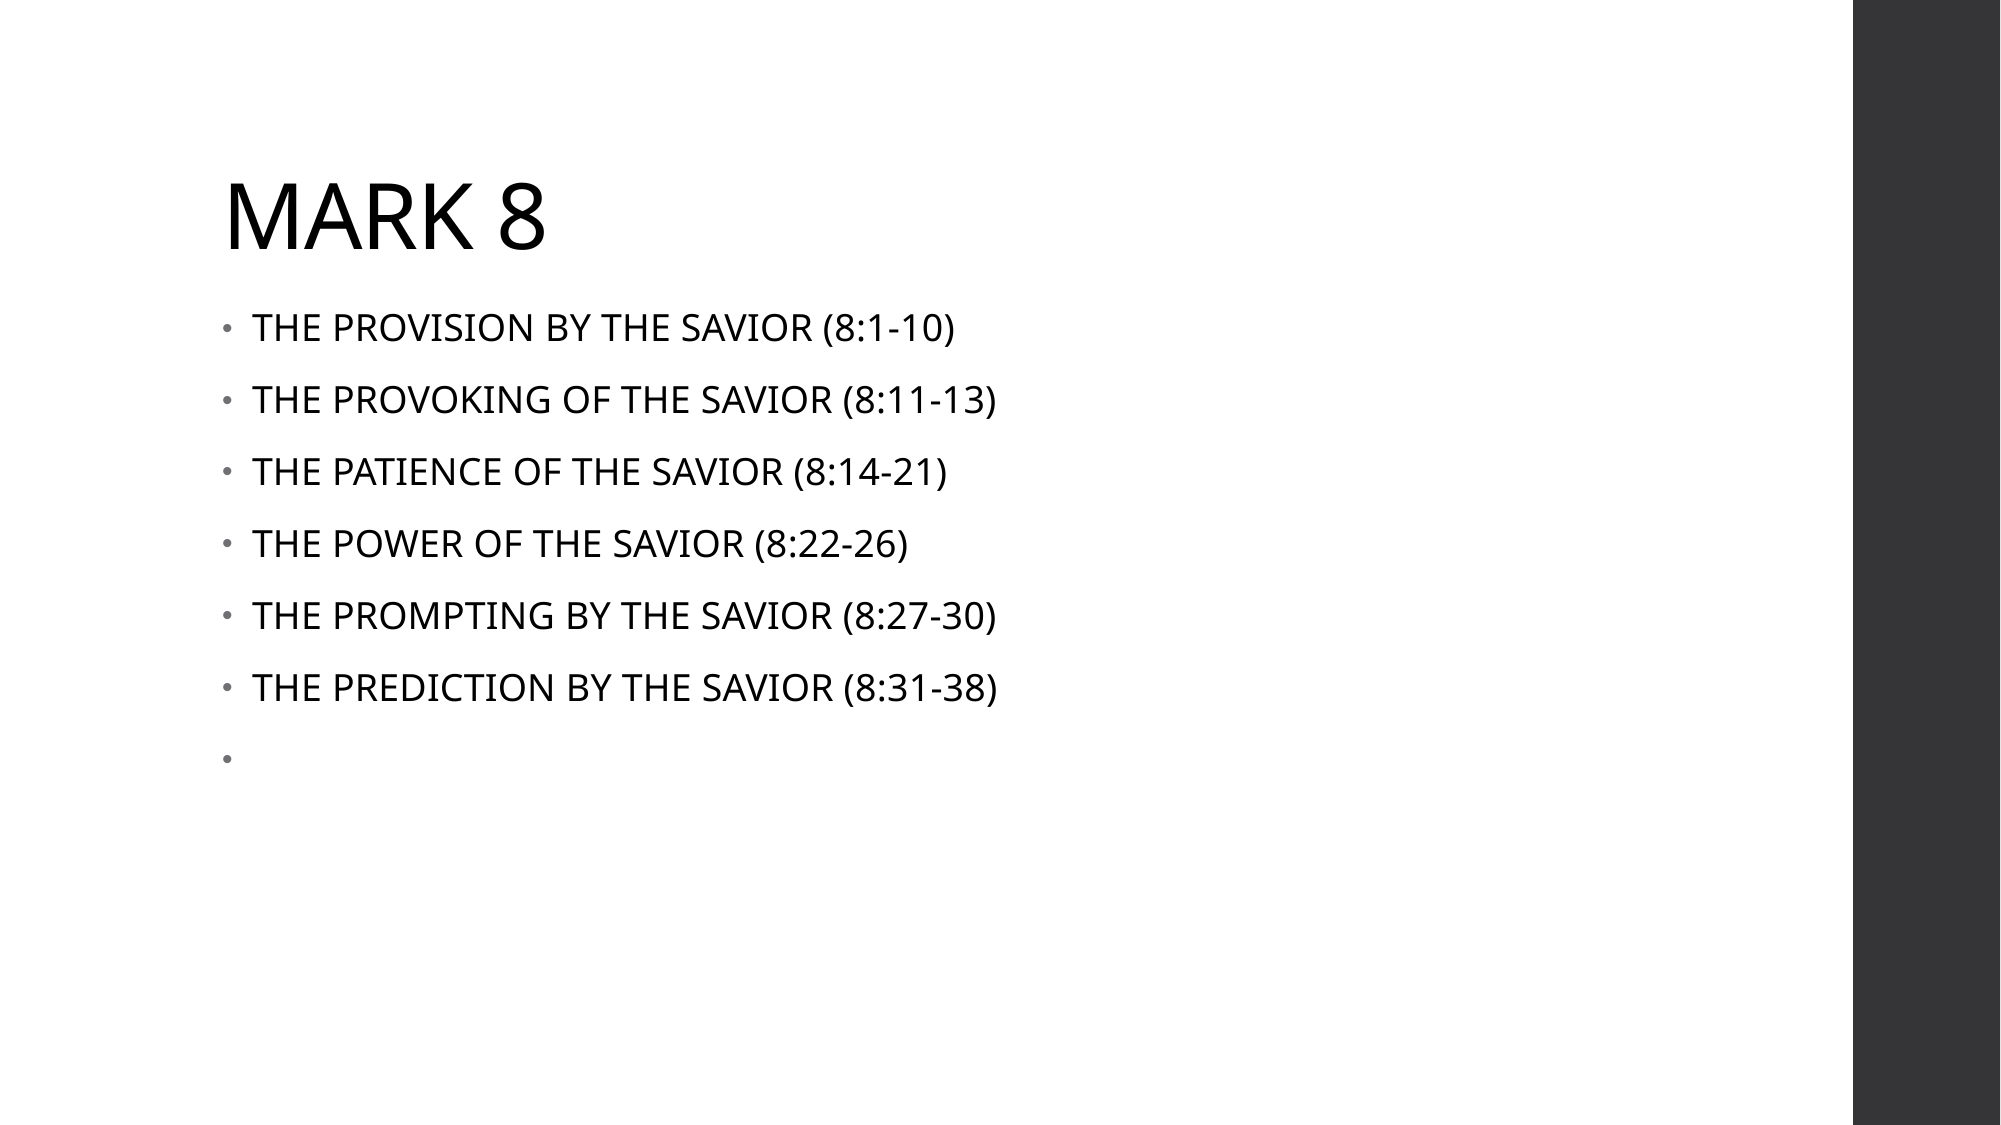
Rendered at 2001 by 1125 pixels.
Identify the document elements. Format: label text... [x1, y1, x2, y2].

list THE PROVISION BY THE SAVIOR (8:1-10) THE PROVOKING OF THE SAVIOR (8:11-13) THE PATIENCE OF THE SAVIOR (8:14-21) THE POWER OF THE SAVIOR (8:22-26) THE PROMPTING BY THE SAVIOR (8:27-30) THE PREDICTION BY THE SAVIOR (8:31-38) [206, 299, 1617, 1014]
title MARK 8 [206, 60, 1797, 278]
